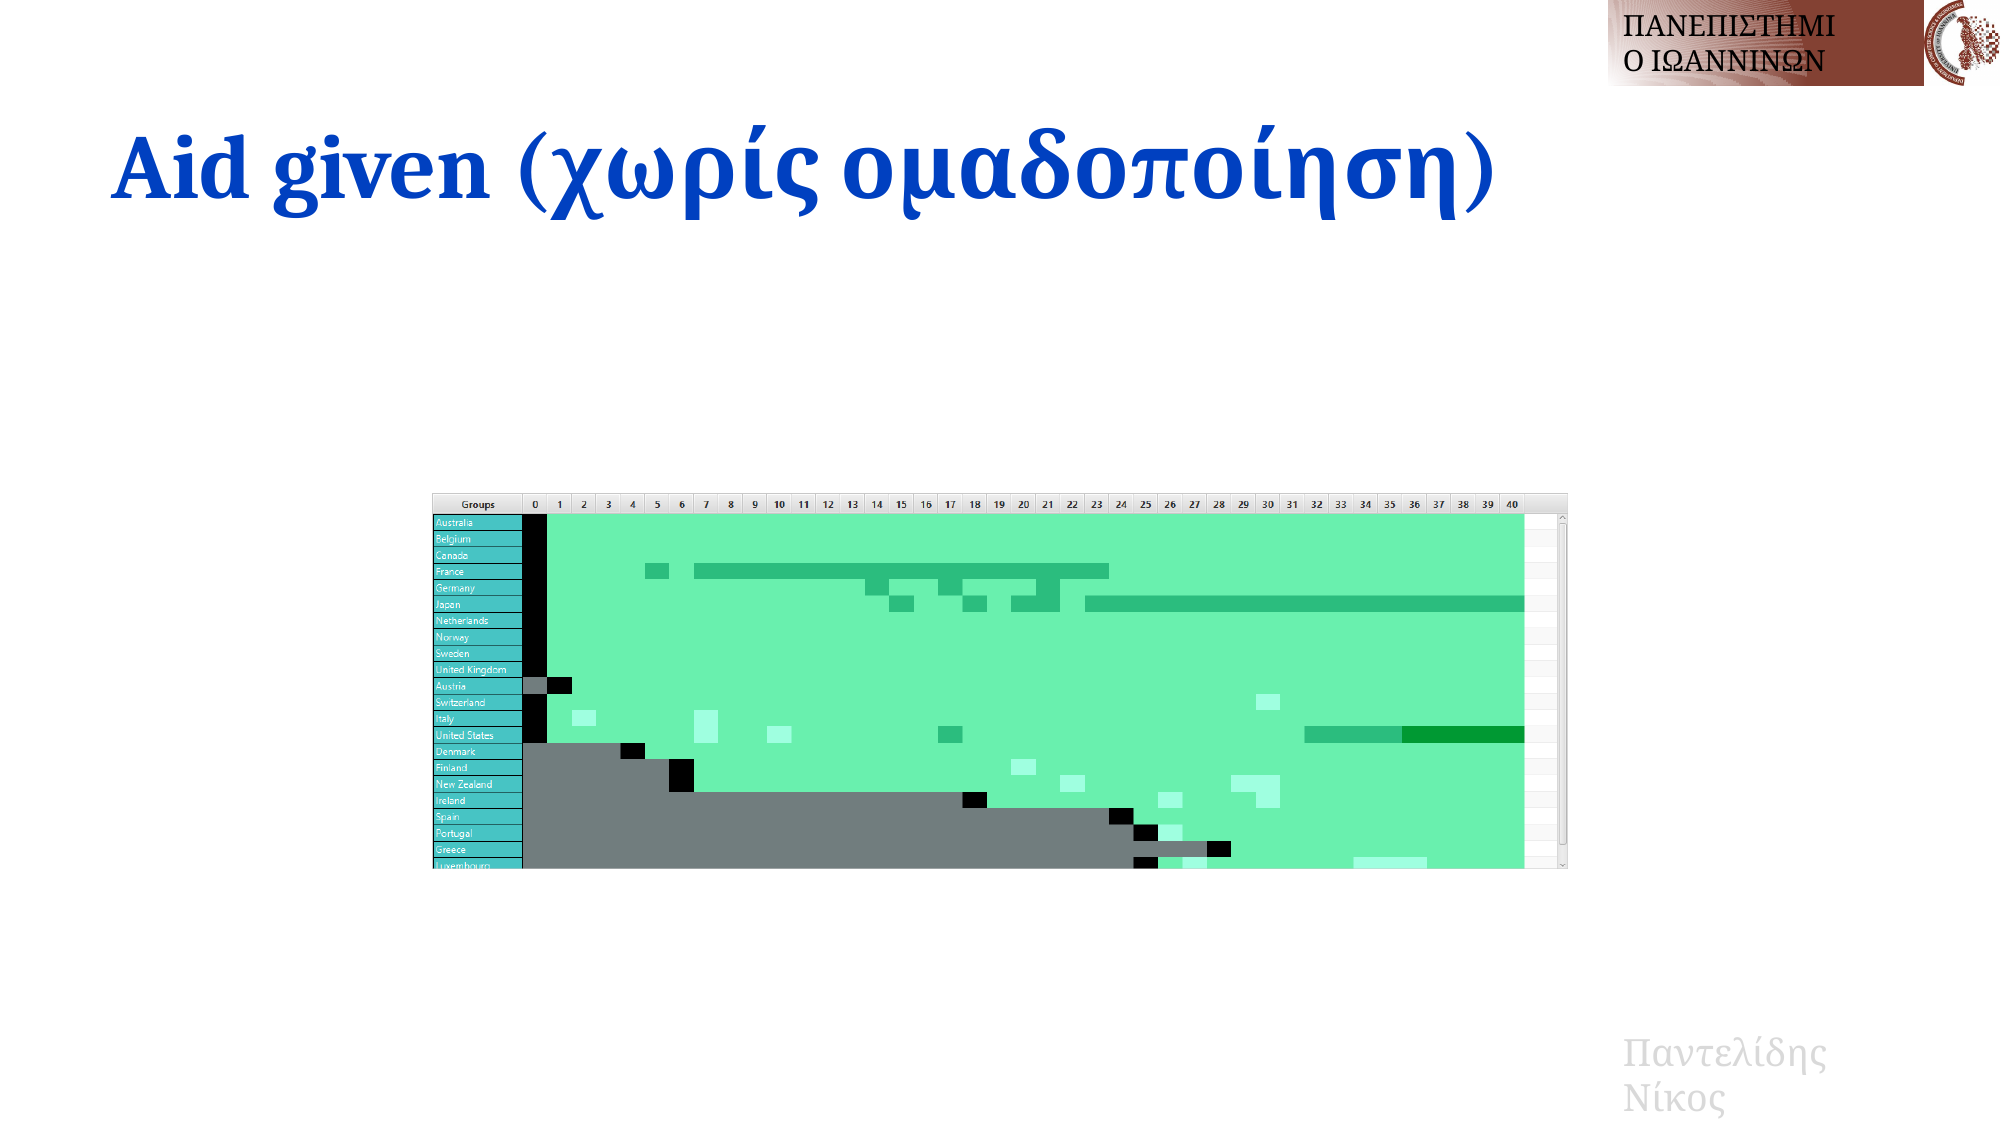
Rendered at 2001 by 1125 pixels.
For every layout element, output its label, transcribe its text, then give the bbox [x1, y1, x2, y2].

picture [432, 494, 1568, 869]
text_box Aid given (χωρίς ομαδοποίηση) [96, 112, 1594, 225]
